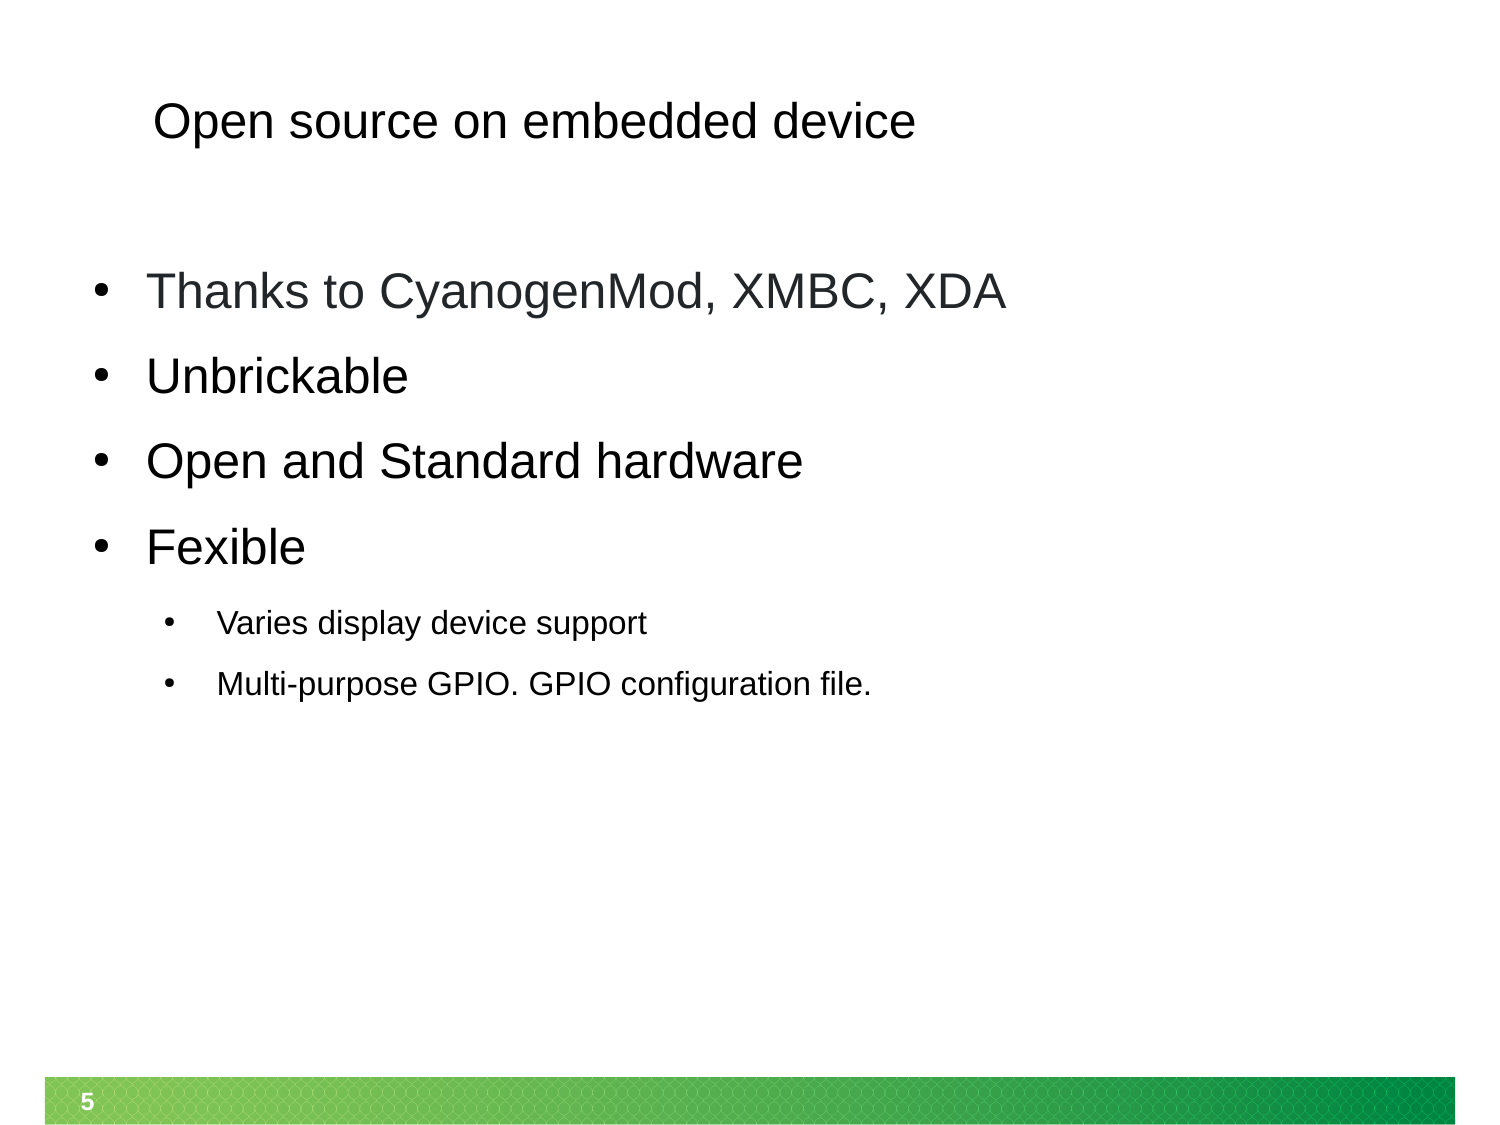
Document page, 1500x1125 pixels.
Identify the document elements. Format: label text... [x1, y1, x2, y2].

list Thanks to CyanogenMod, XMBC, XDA Unbrickable Open and Standard hardware Fexible Varies display device support Multi-purpose GPIO. GPIO configuration file. [75, 263, 1425, 1006]
title Open source on embedded device [134, 41, 1371, 205]
picture [44, 1077, 1456, 1125]
